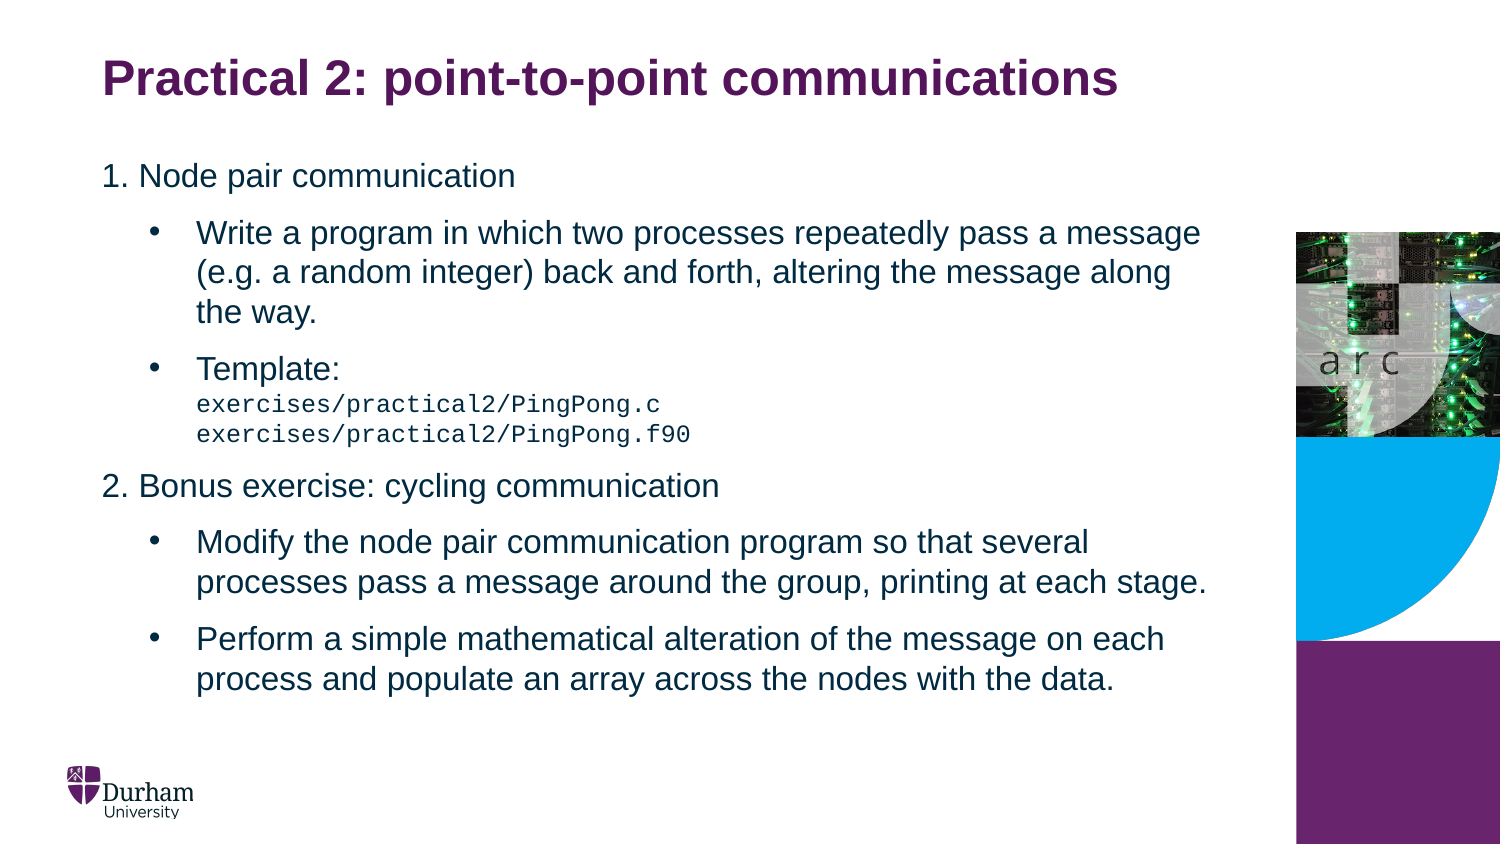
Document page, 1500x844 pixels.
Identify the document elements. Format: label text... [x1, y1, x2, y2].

list 1. Node pair communication Write a program in which two processes repeatedly pass a message (e.g. a random integer) back and forth, altering the message along the way. Template: exercises/practical2/PingPong.c exercises/practical2/PingPong.f90 2. Bonus exercise: cycling communication Modify the node pair communication program so that several processes pass a message around the group, printing at each stage. Perform a simple mathematical alteration of the message on each process and populate an array across the nodes with the data. [101, 154, 1215, 740]
picture [1296, 232, 1500, 436]
text_box [1296, 640, 1500, 844]
picture [1332, 467, 1500, 640]
picture [67, 766, 193, 819]
title Practical 2: point-to-point communications [101, 45, 1399, 187]
